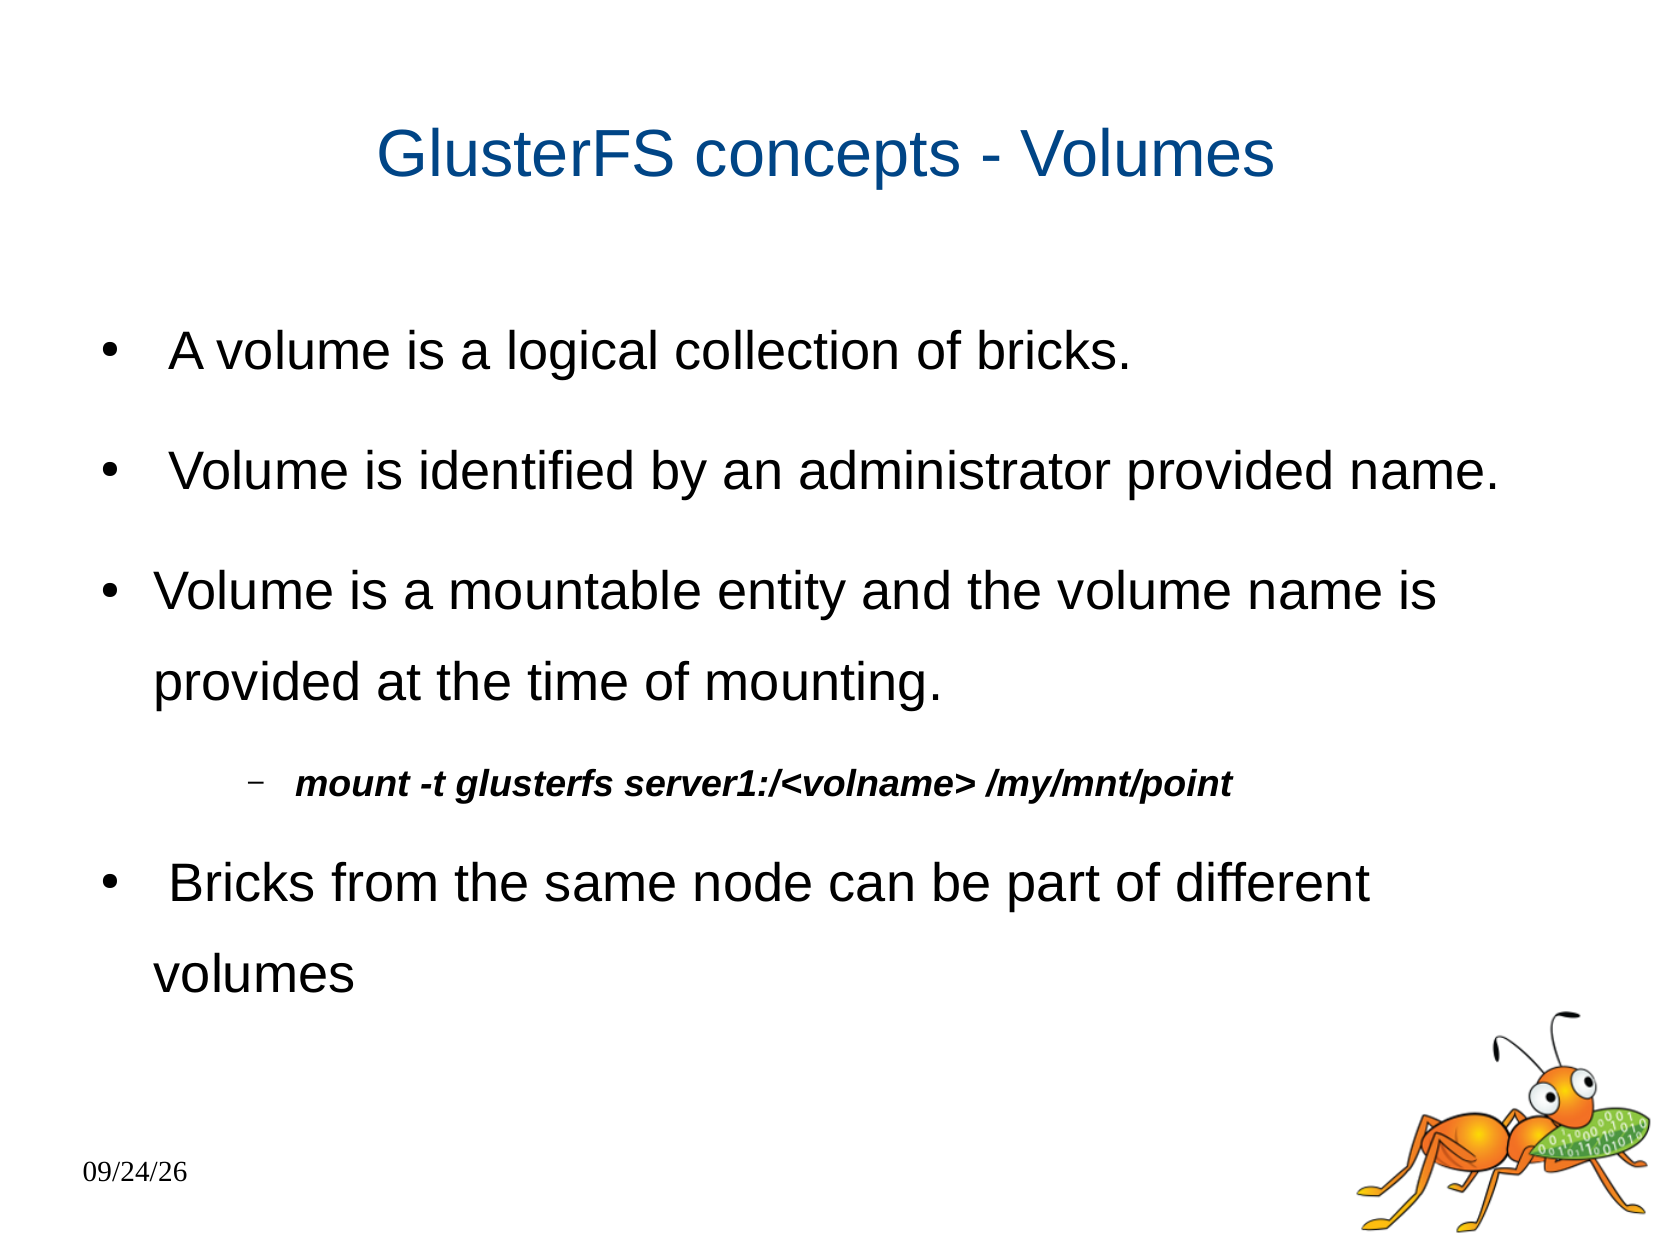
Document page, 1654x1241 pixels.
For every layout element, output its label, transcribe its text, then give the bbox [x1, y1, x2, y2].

picture [1353, 1009, 1654, 1235]
title GlusterFS concepts - Volumes [82, 49, 1571, 257]
list A volume is a logical collection of bricks. Volume is identified by an administrator provided name. Volume is a mountable entity and the volume name is provided at the time of mounting. mount -t glusterfs server1:/<volname> /my/mnt/point Bricks from the same node can be part of different volumes [82, 290, 1571, 1010]
